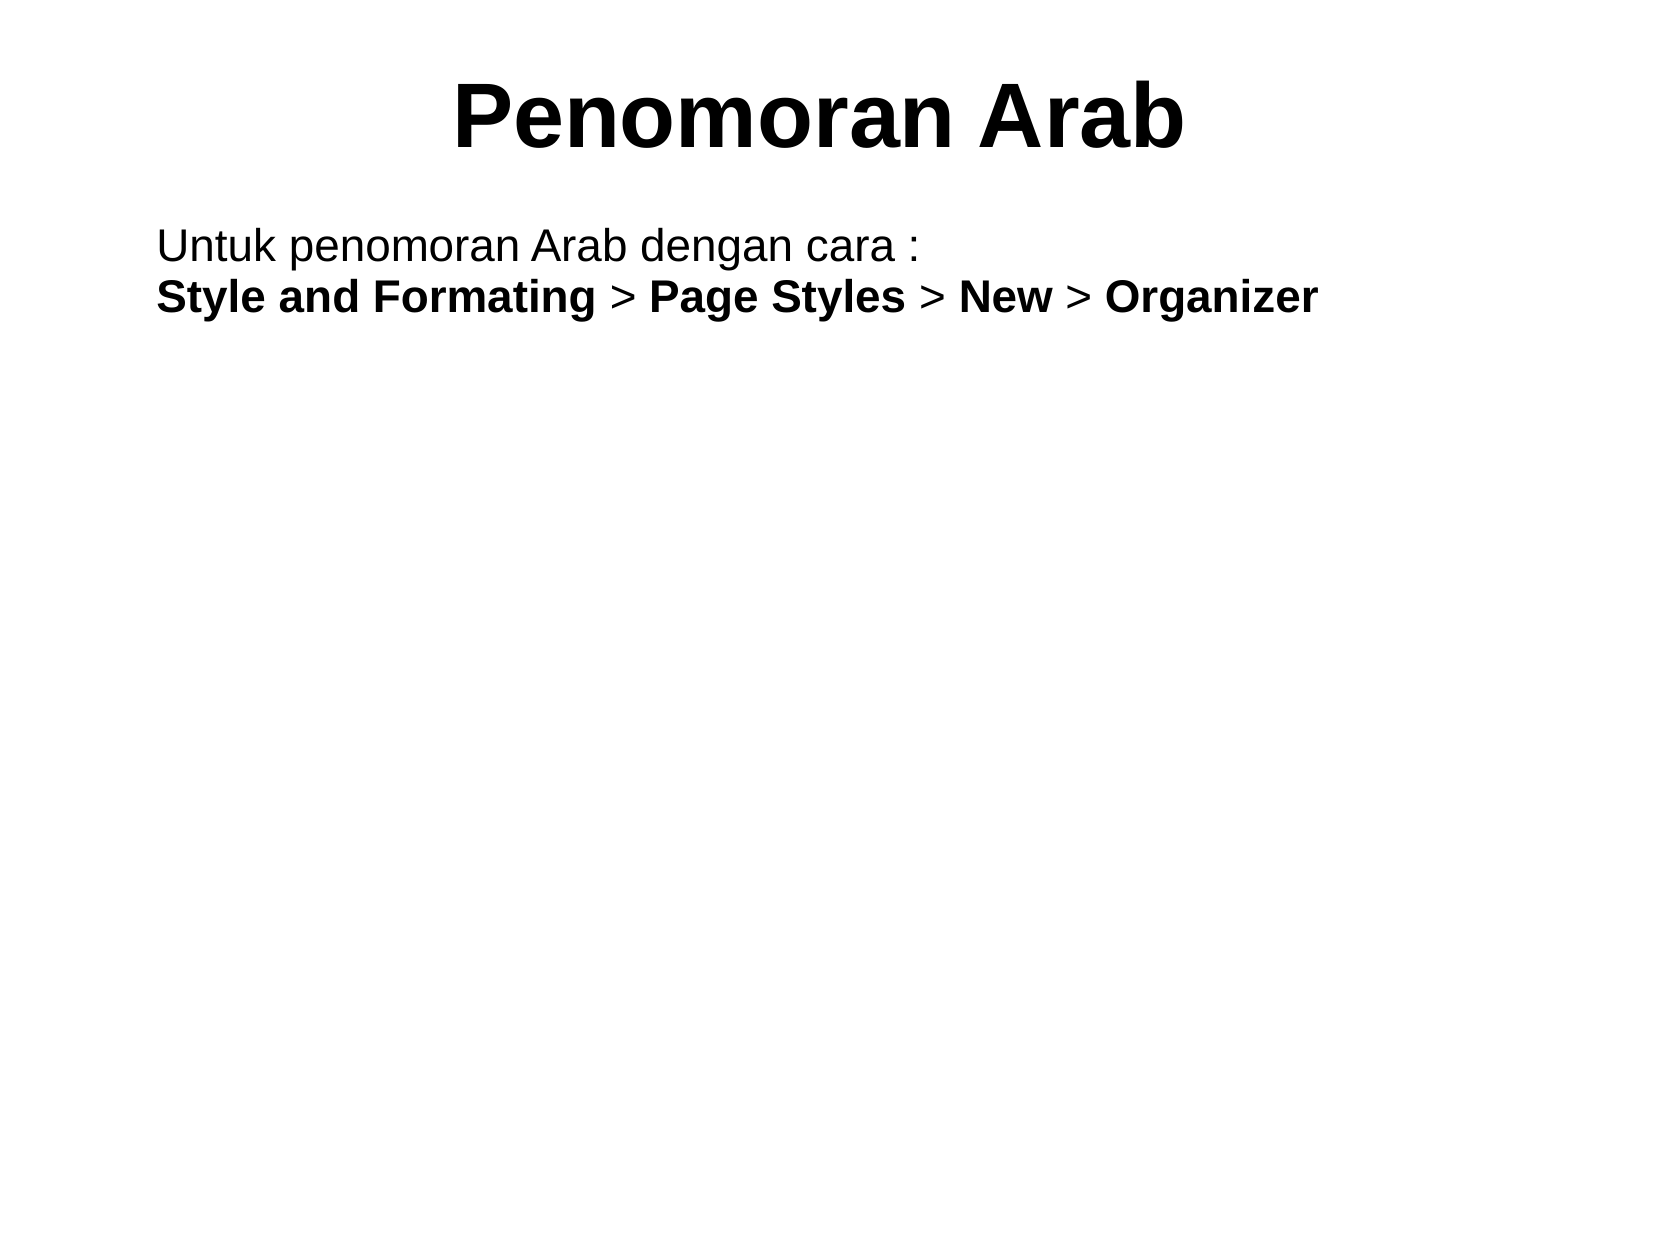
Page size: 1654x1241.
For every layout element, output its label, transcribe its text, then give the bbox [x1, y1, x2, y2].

title Penomoran Arab [124, 35, 1542, 196]
text_box Untuk penomoran Arab dengan cara : Style and Formating > Page Styles > New > Organizer [141, 212, 1531, 330]
